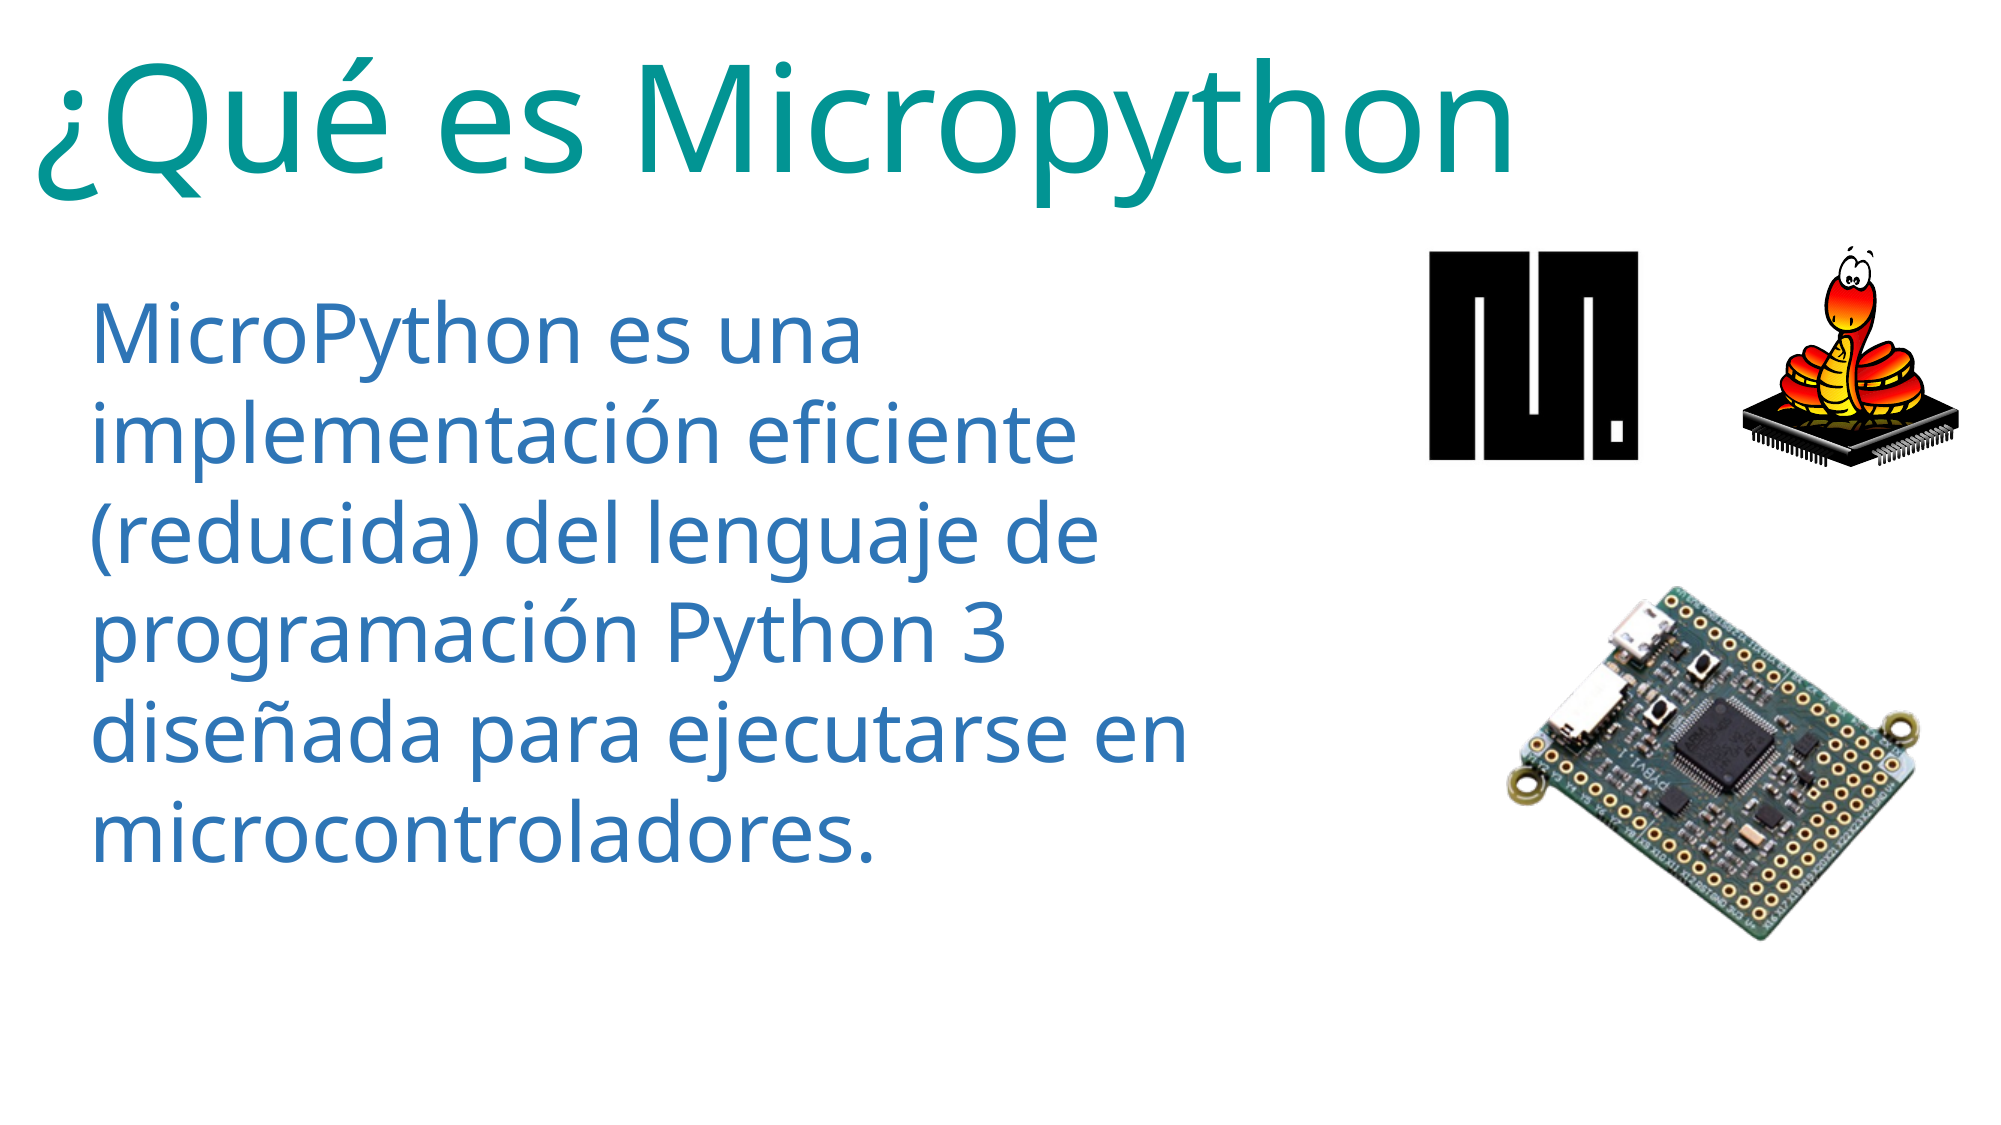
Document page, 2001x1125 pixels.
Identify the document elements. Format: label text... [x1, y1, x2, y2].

title ¿Qué es Micropython [19, 15, 1745, 233]
picture [1409, 232, 1659, 482]
picture [1502, 582, 1926, 944]
picture [1738, 242, 1963, 471]
text_box MicroPython es una implementación eficiente (reducida) del lenguaje de programación Python 3 diseñada para ejecutarse en microcontroladores. [74, 272, 1268, 894]
